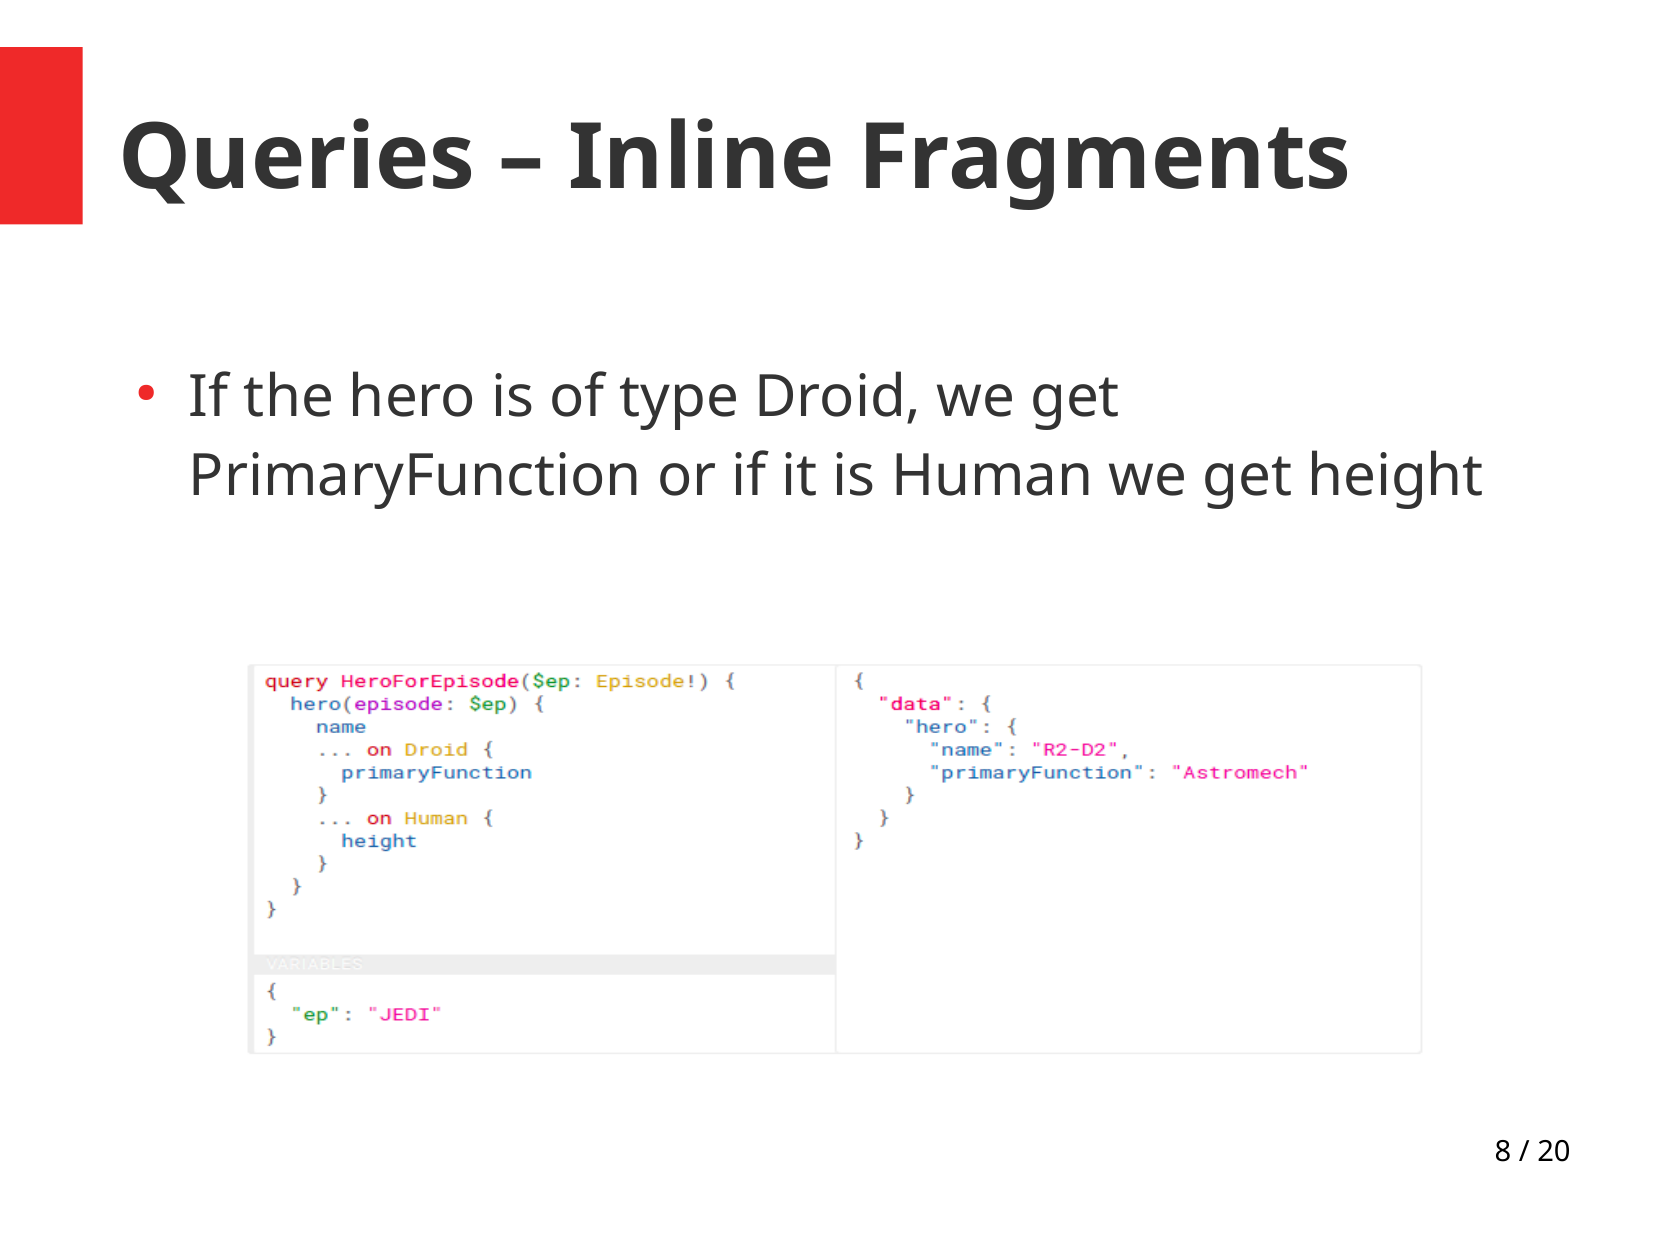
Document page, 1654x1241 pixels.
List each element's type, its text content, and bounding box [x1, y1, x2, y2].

list If the hero is of type Droid, we get PrimaryFunction or if it is Human we get height [118, 354, 1536, 698]
picture [212, 647, 1465, 1074]
title Queries – Inline Fragments [118, 49, 1571, 257]
